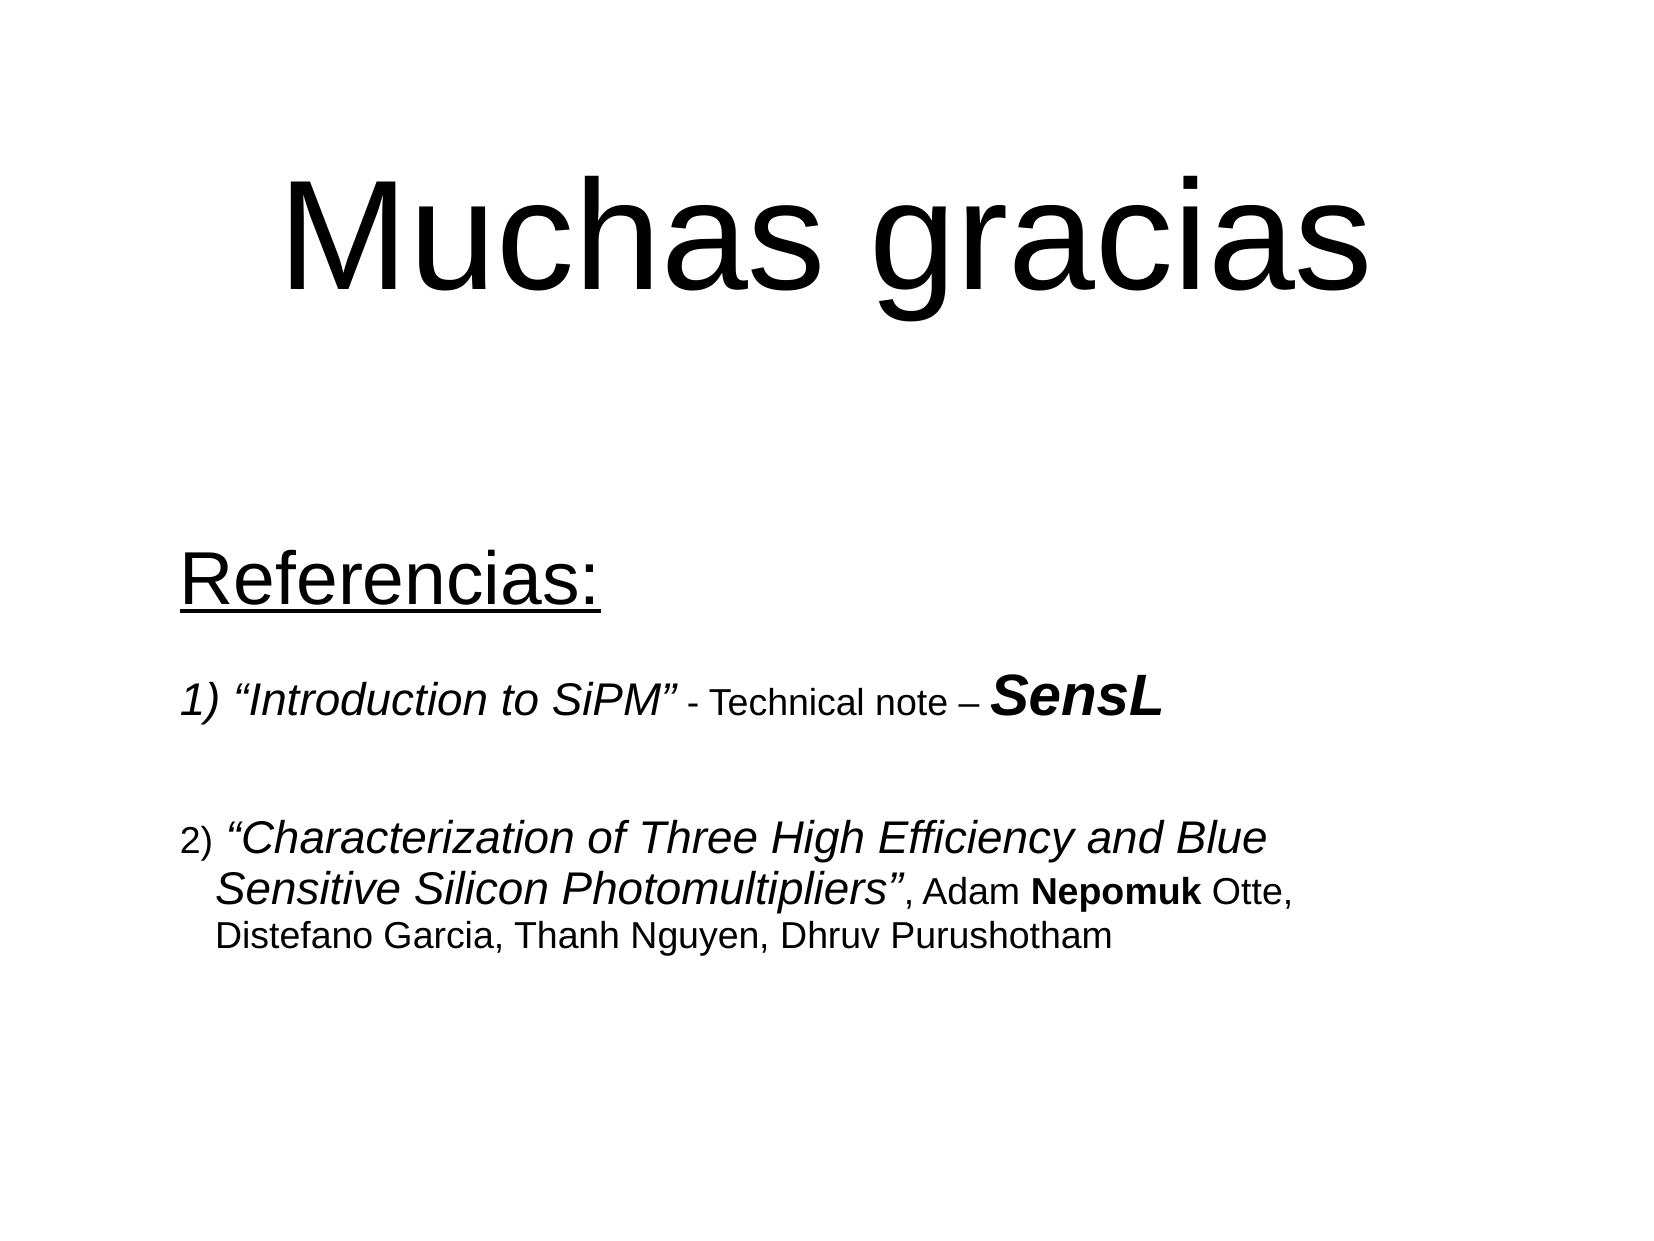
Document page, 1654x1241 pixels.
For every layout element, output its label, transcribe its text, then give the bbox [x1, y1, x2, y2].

text_box Referencias: “Introduction to SiPM” - Technical note – SensL “Characterization of Three High Efficiency and Blue Sensitive Silicon Photomultipliers”, Adam Nepomuk Otte, Distefano Garcia, Thanh Nguyen, Dhruv Purushotham [165, 529, 1441, 964]
text_box Muchas gracias [264, 140, 1390, 330]
